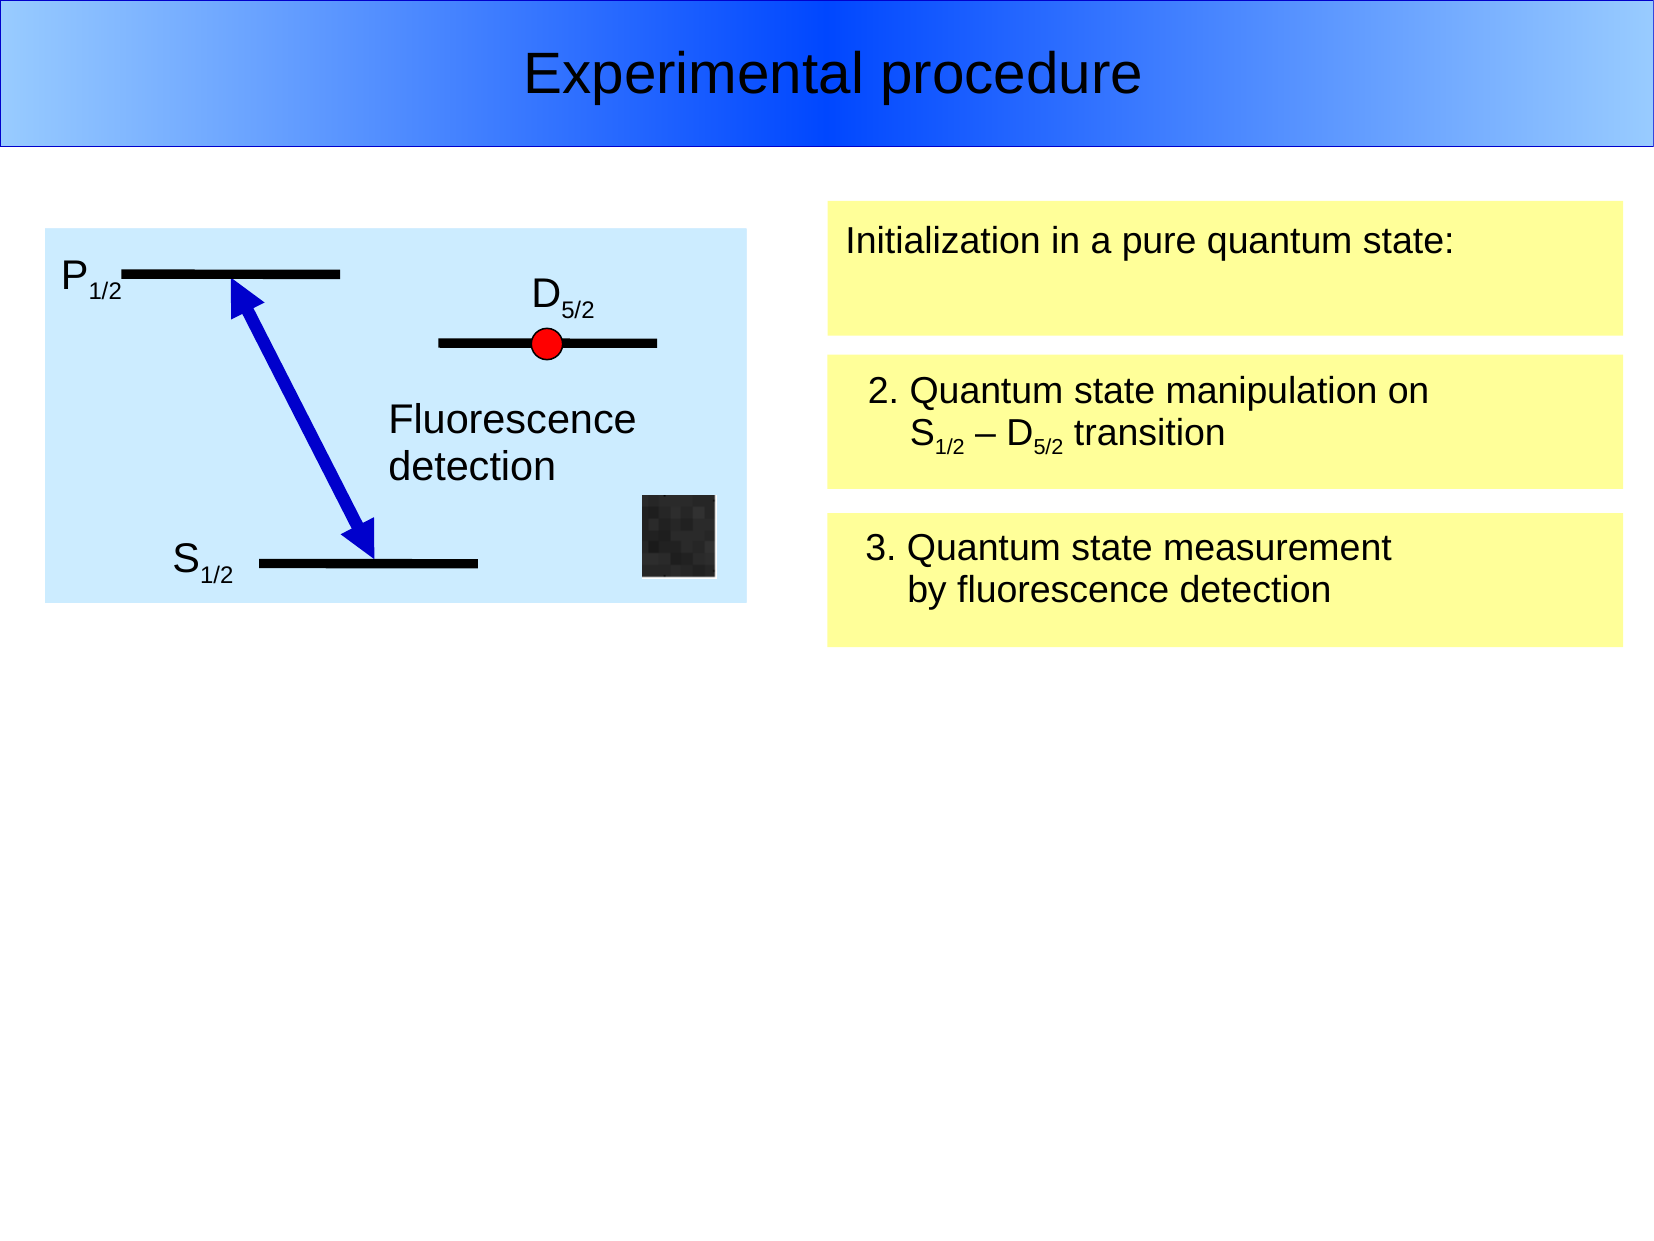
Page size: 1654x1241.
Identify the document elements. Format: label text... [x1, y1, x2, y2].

text_box [827, 354, 1624, 489]
text_box S1/2 [157, 527, 249, 596]
text_box D5/2 [516, 262, 610, 332]
text_box Initialization in a pure quantum state: [830, 212, 1582, 312]
text_box P1/2 [46, 244, 137, 313]
text_box [827, 513, 1624, 648]
text_box Fluorescence detection [373, 388, 652, 497]
text_box 3. Quantum state measurement by fluorescence detection [850, 518, 1408, 618]
text_box [827, 200, 1624, 336]
text_box [45, 228, 747, 603]
text_box Experimental procedure [509, 33, 1159, 122]
text_box [0, 0, 1654, 147]
text_box 2. Quantum state manipulation on S1/2 – D5/2 transition [853, 361, 1445, 468]
picture [642, 495, 717, 579]
